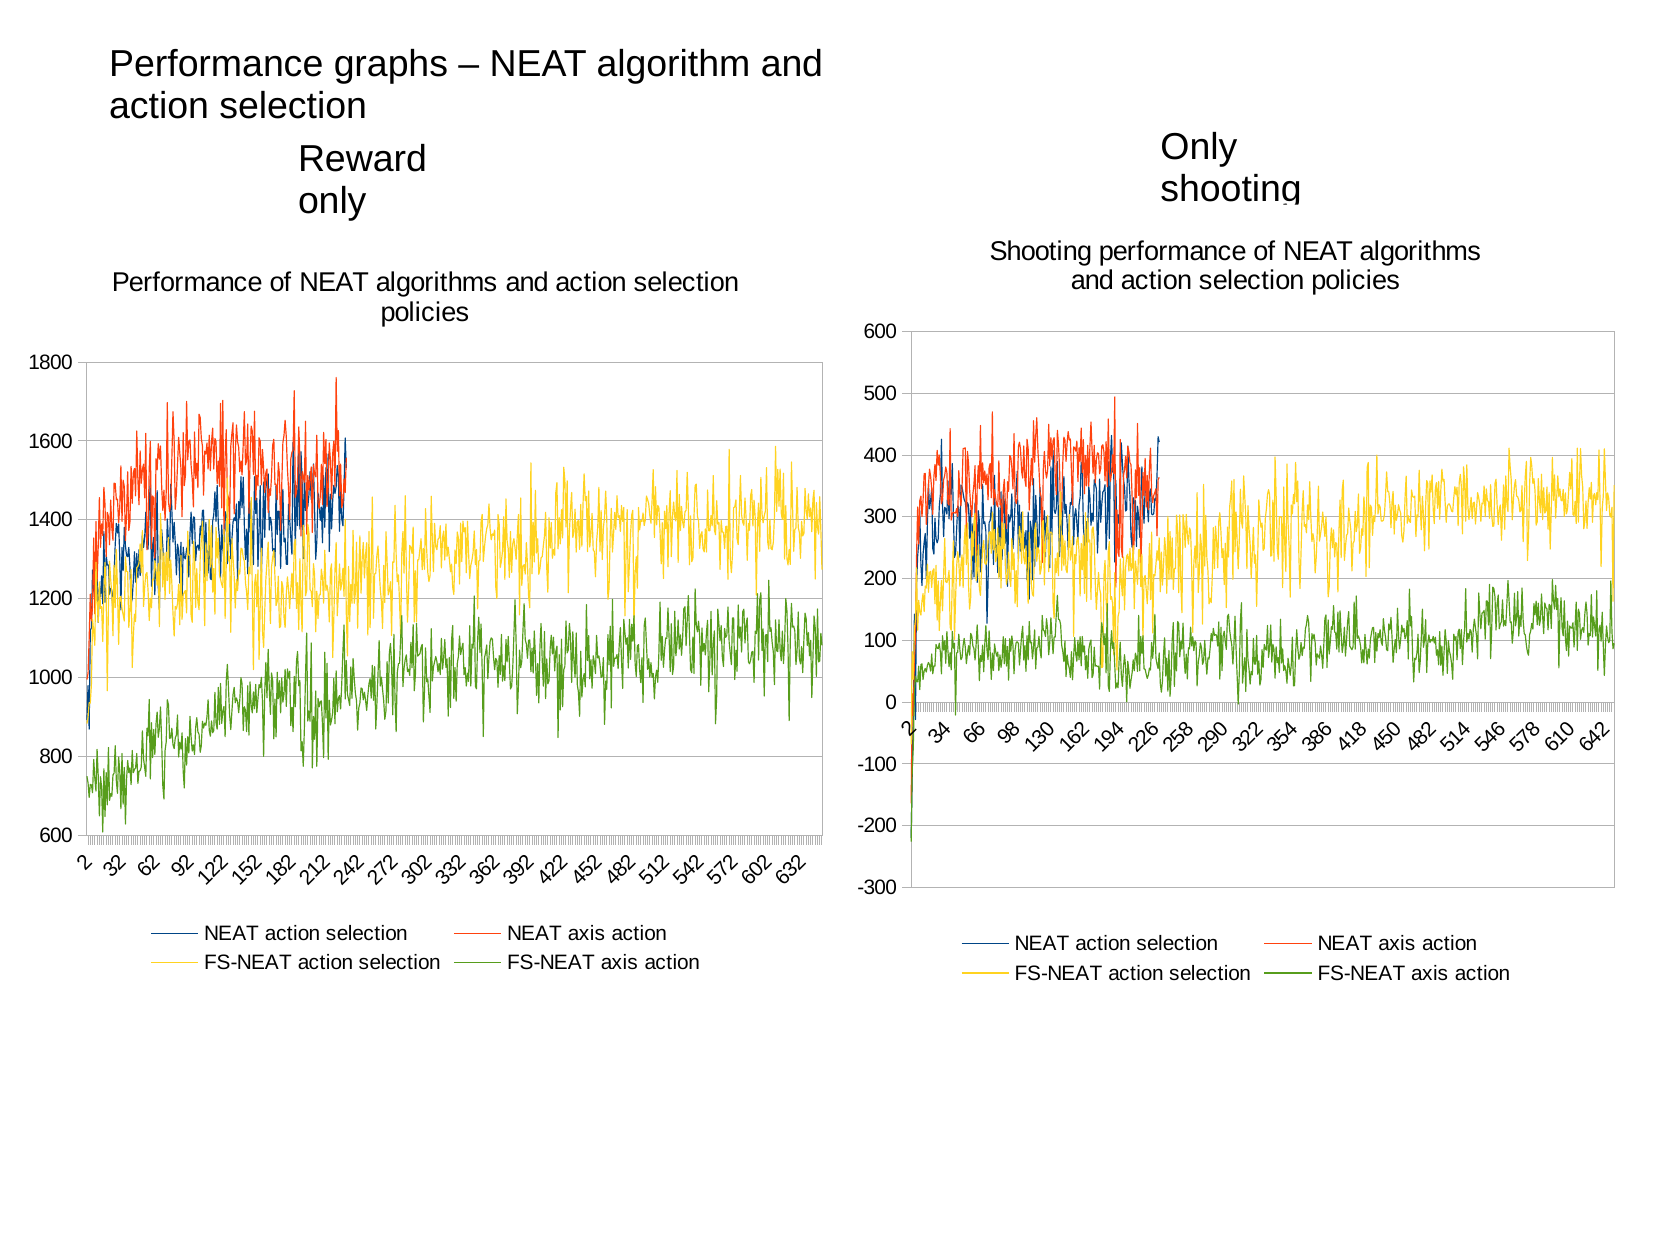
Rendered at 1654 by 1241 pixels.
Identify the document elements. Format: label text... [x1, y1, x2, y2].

chart [841, 204, 1630, 991]
text_box Performance graphs – NEAT algorithm and action selection [94, 35, 886, 135]
text_box Only shooting reward [1145, 118, 1382, 204]
text_box Reward only [283, 129, 461, 229]
chart [11, 237, 839, 981]
